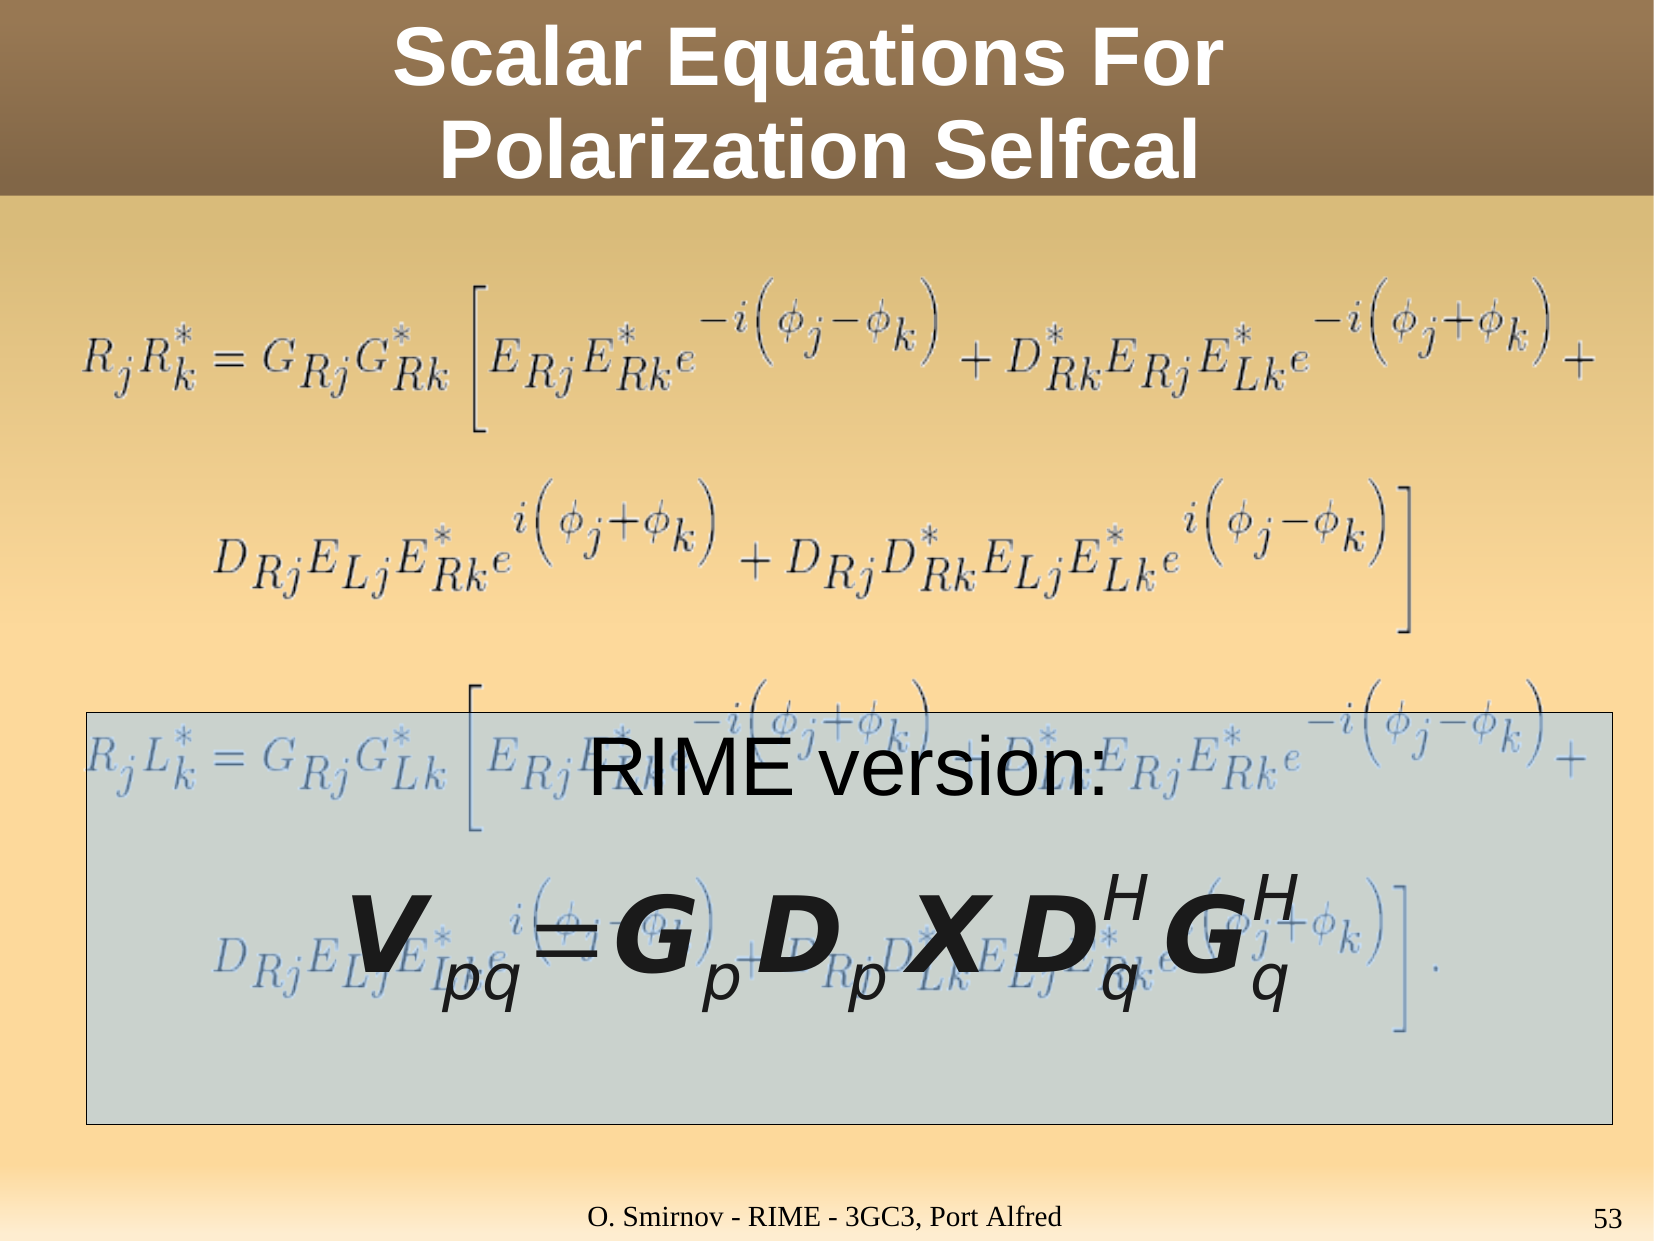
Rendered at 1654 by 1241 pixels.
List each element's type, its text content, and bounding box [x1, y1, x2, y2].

title Scalar Equations For Polarization Selfcal [76, 7, 1565, 200]
picture [0, 0, 1654, 1241]
chart [338, 862, 1308, 1016]
text_box RIME version: [86, 712, 1613, 1125]
